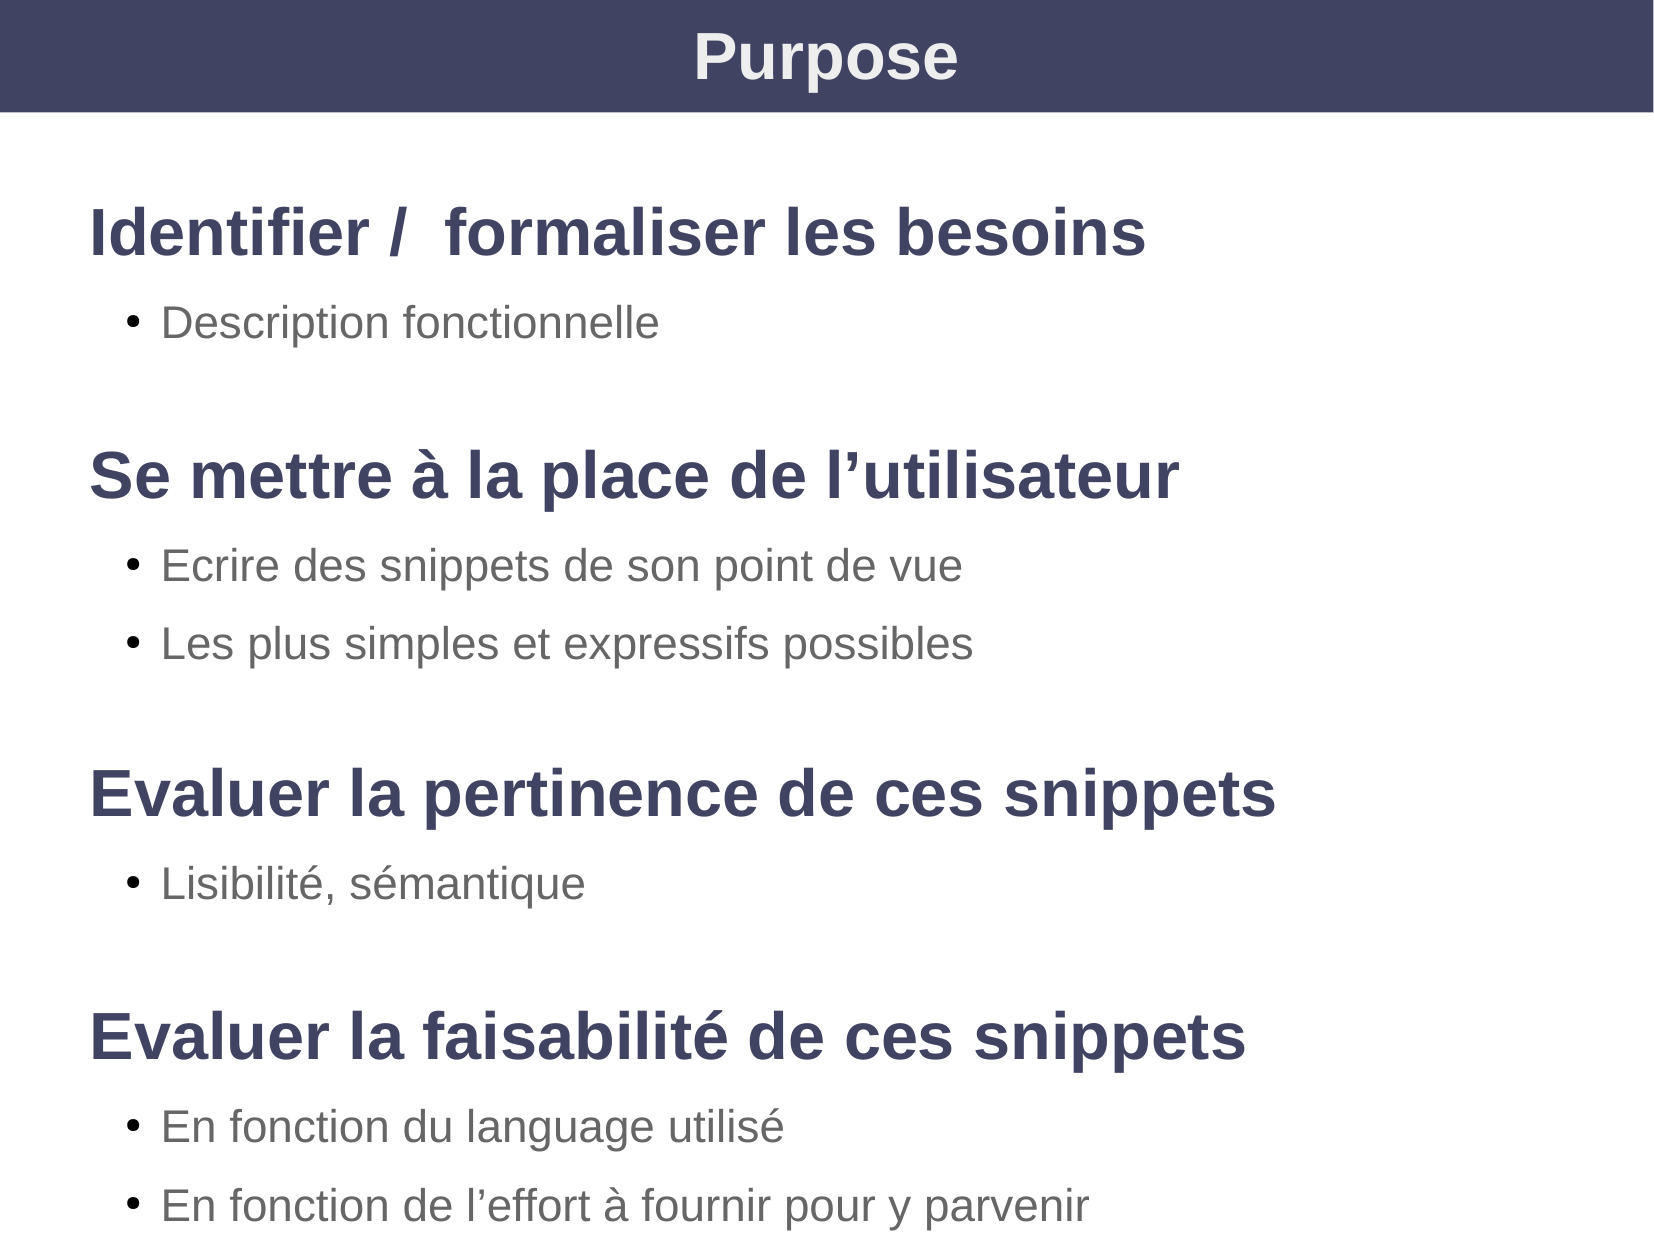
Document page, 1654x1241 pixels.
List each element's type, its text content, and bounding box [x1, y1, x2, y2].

text_box Purpose [0, 0, 1654, 113]
text_box Identifier / formaliser les besoins Description fonctionnelle Se mettre à la place de l’utilisateur Ecrire des snippets de son point de vue Les plus simples et expressifs possibles Evaluer la pertinence de ces snippets Lisibilité, sémantique Evaluer la faisabilité de ces snippets En fonction du language utilisé En fonction de l’effort à fournir pour y parvenir [75, 187, 1613, 1239]
